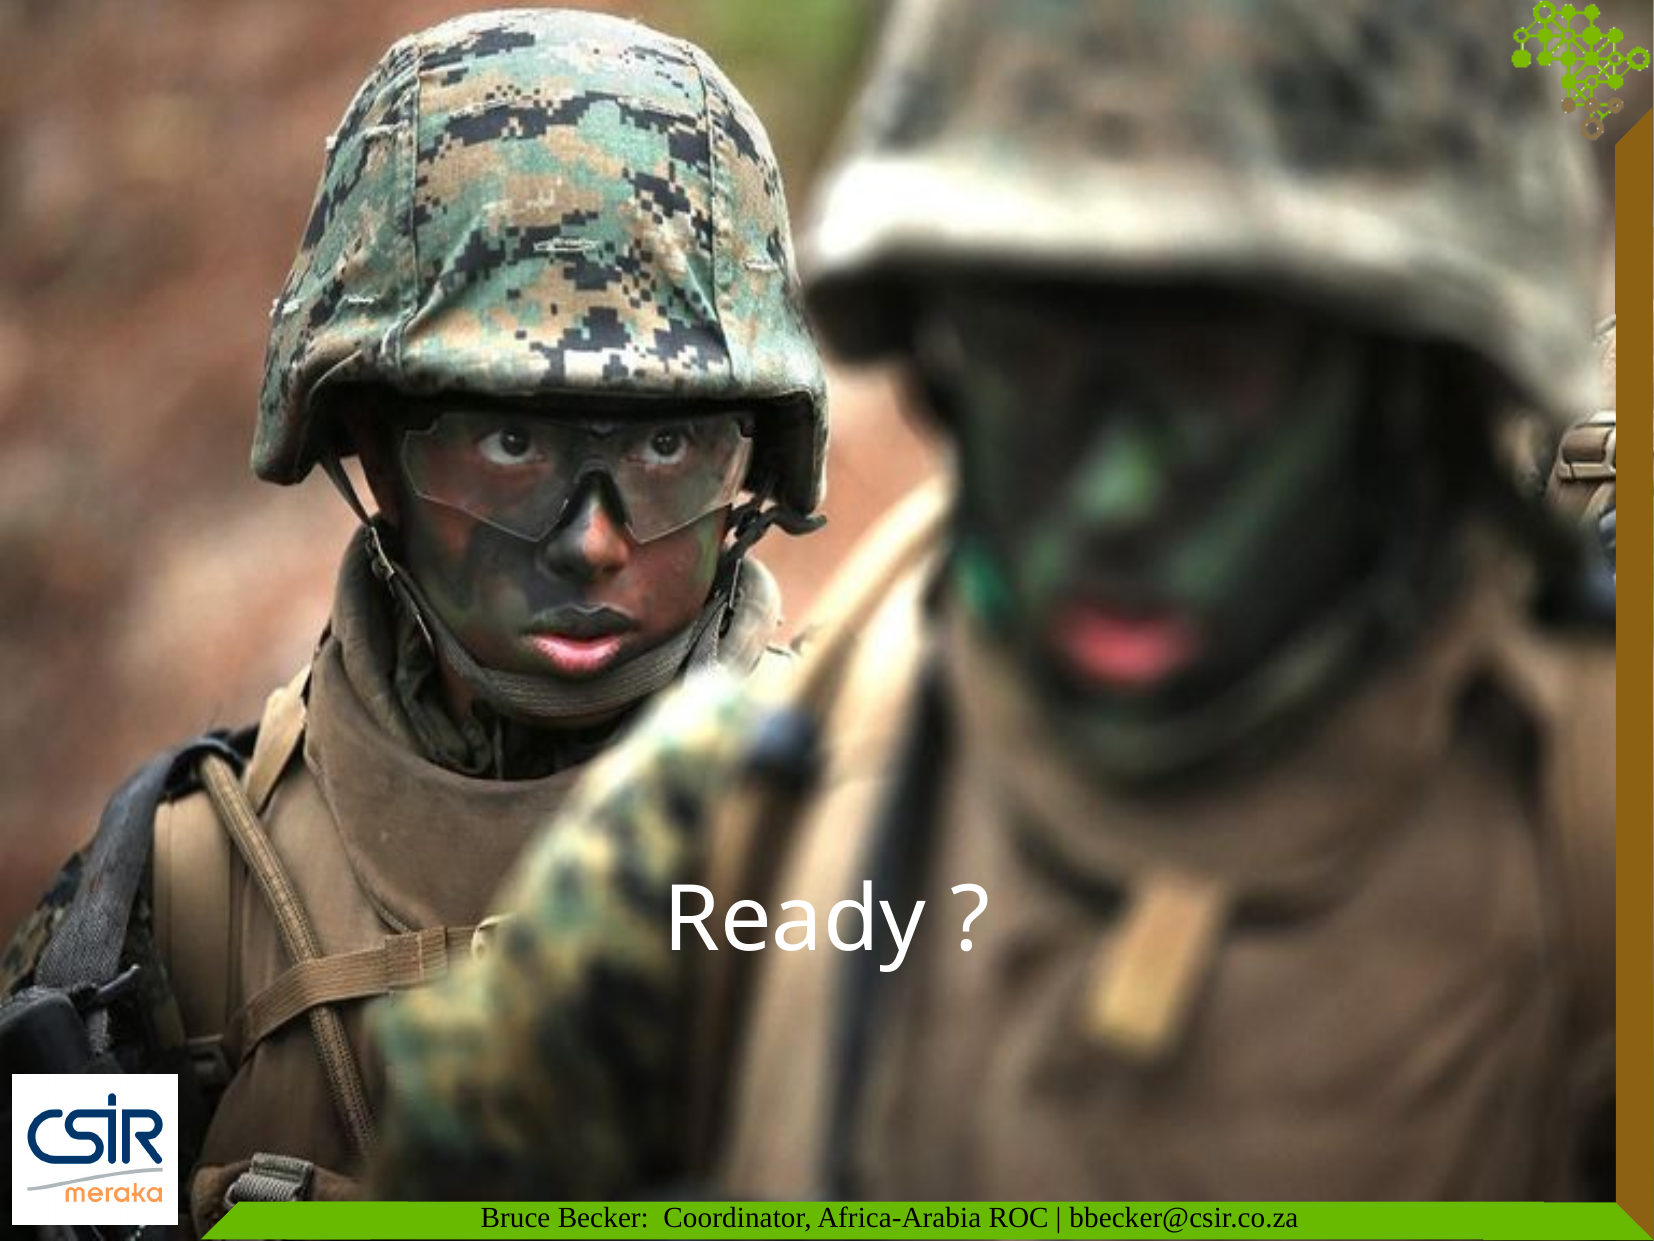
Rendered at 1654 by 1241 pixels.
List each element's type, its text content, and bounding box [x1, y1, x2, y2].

picture [0, 0, 1654, 1241]
title Ready ? [82, 811, 1571, 1019]
